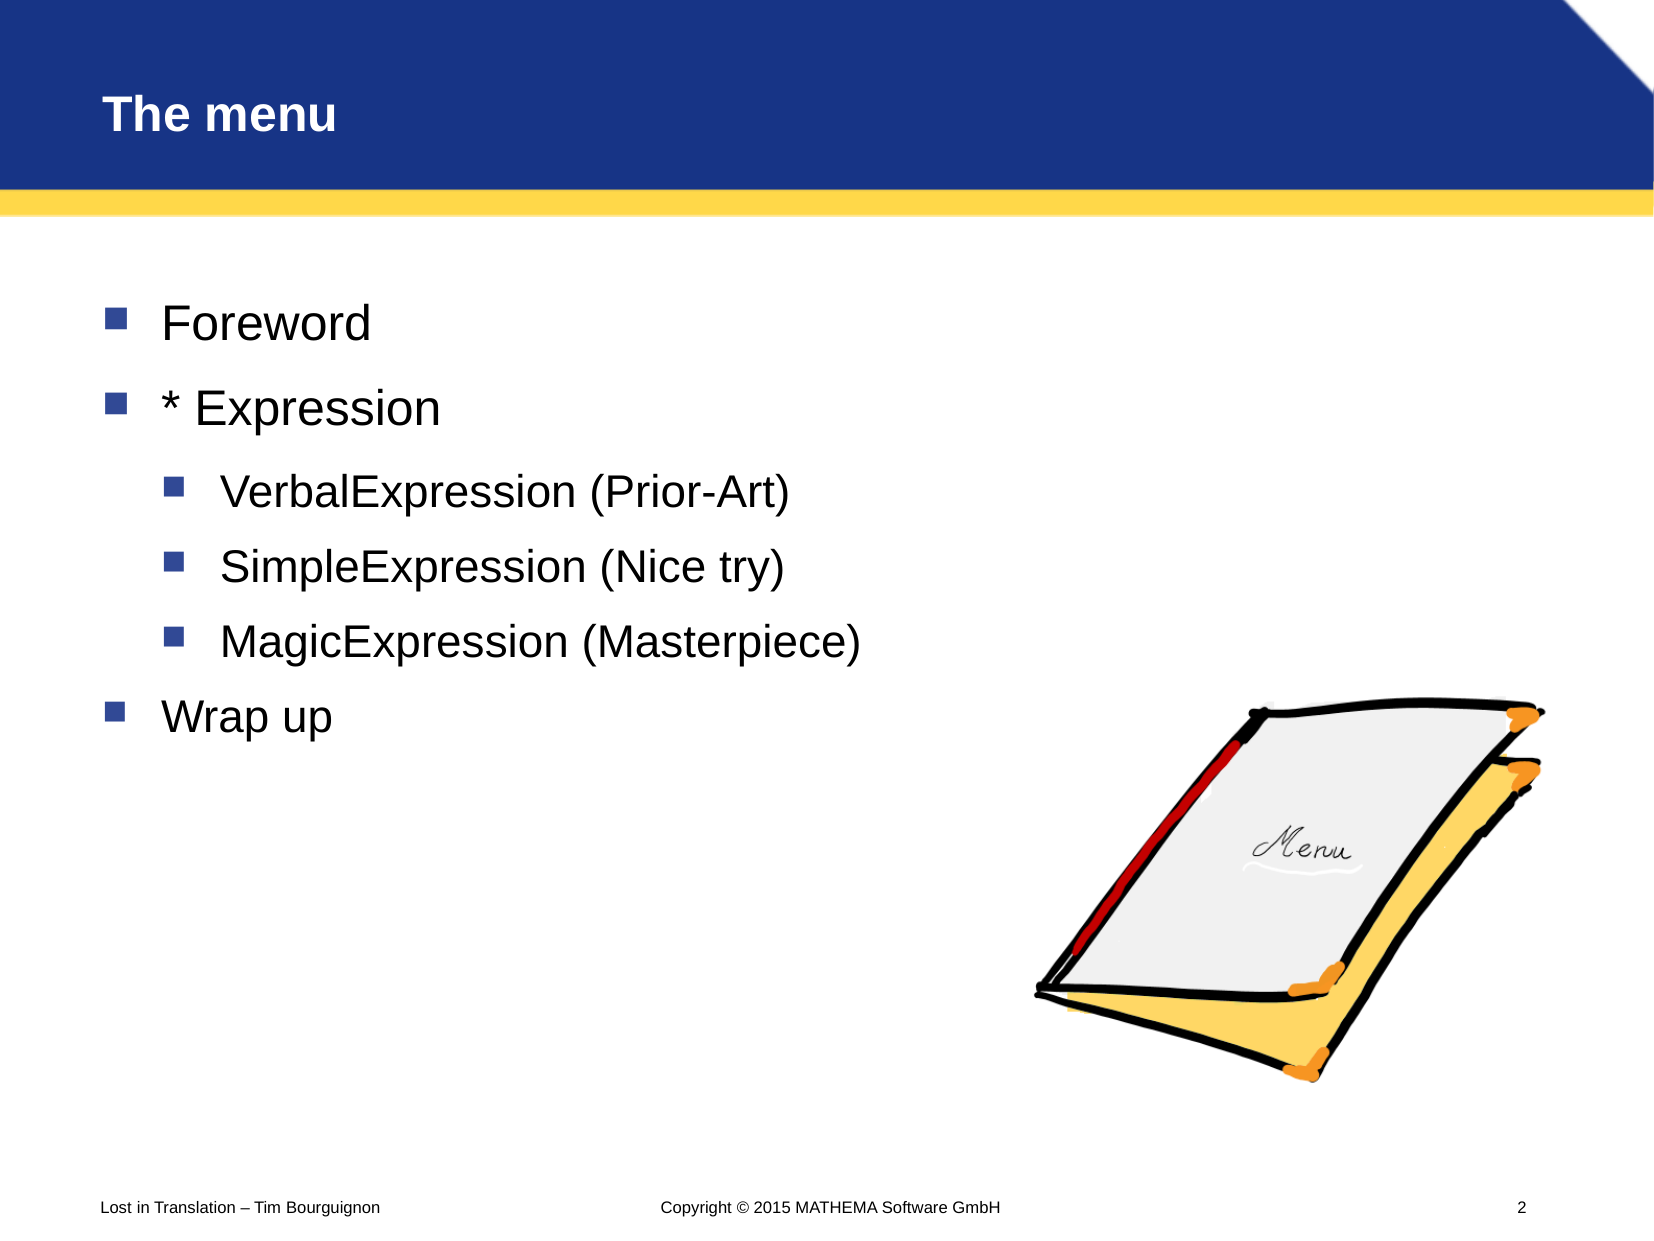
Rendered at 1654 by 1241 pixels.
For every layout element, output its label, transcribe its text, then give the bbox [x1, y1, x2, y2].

picture [0, 0, 1654, 1241]
list Foreword * Expression VerbalExpression (Prior-Art) SimpleExpression (Nice try) MagicExpression (Masterpiece) Wrap up [101, 295, 1528, 1139]
title The menu [101, 68, 1173, 160]
